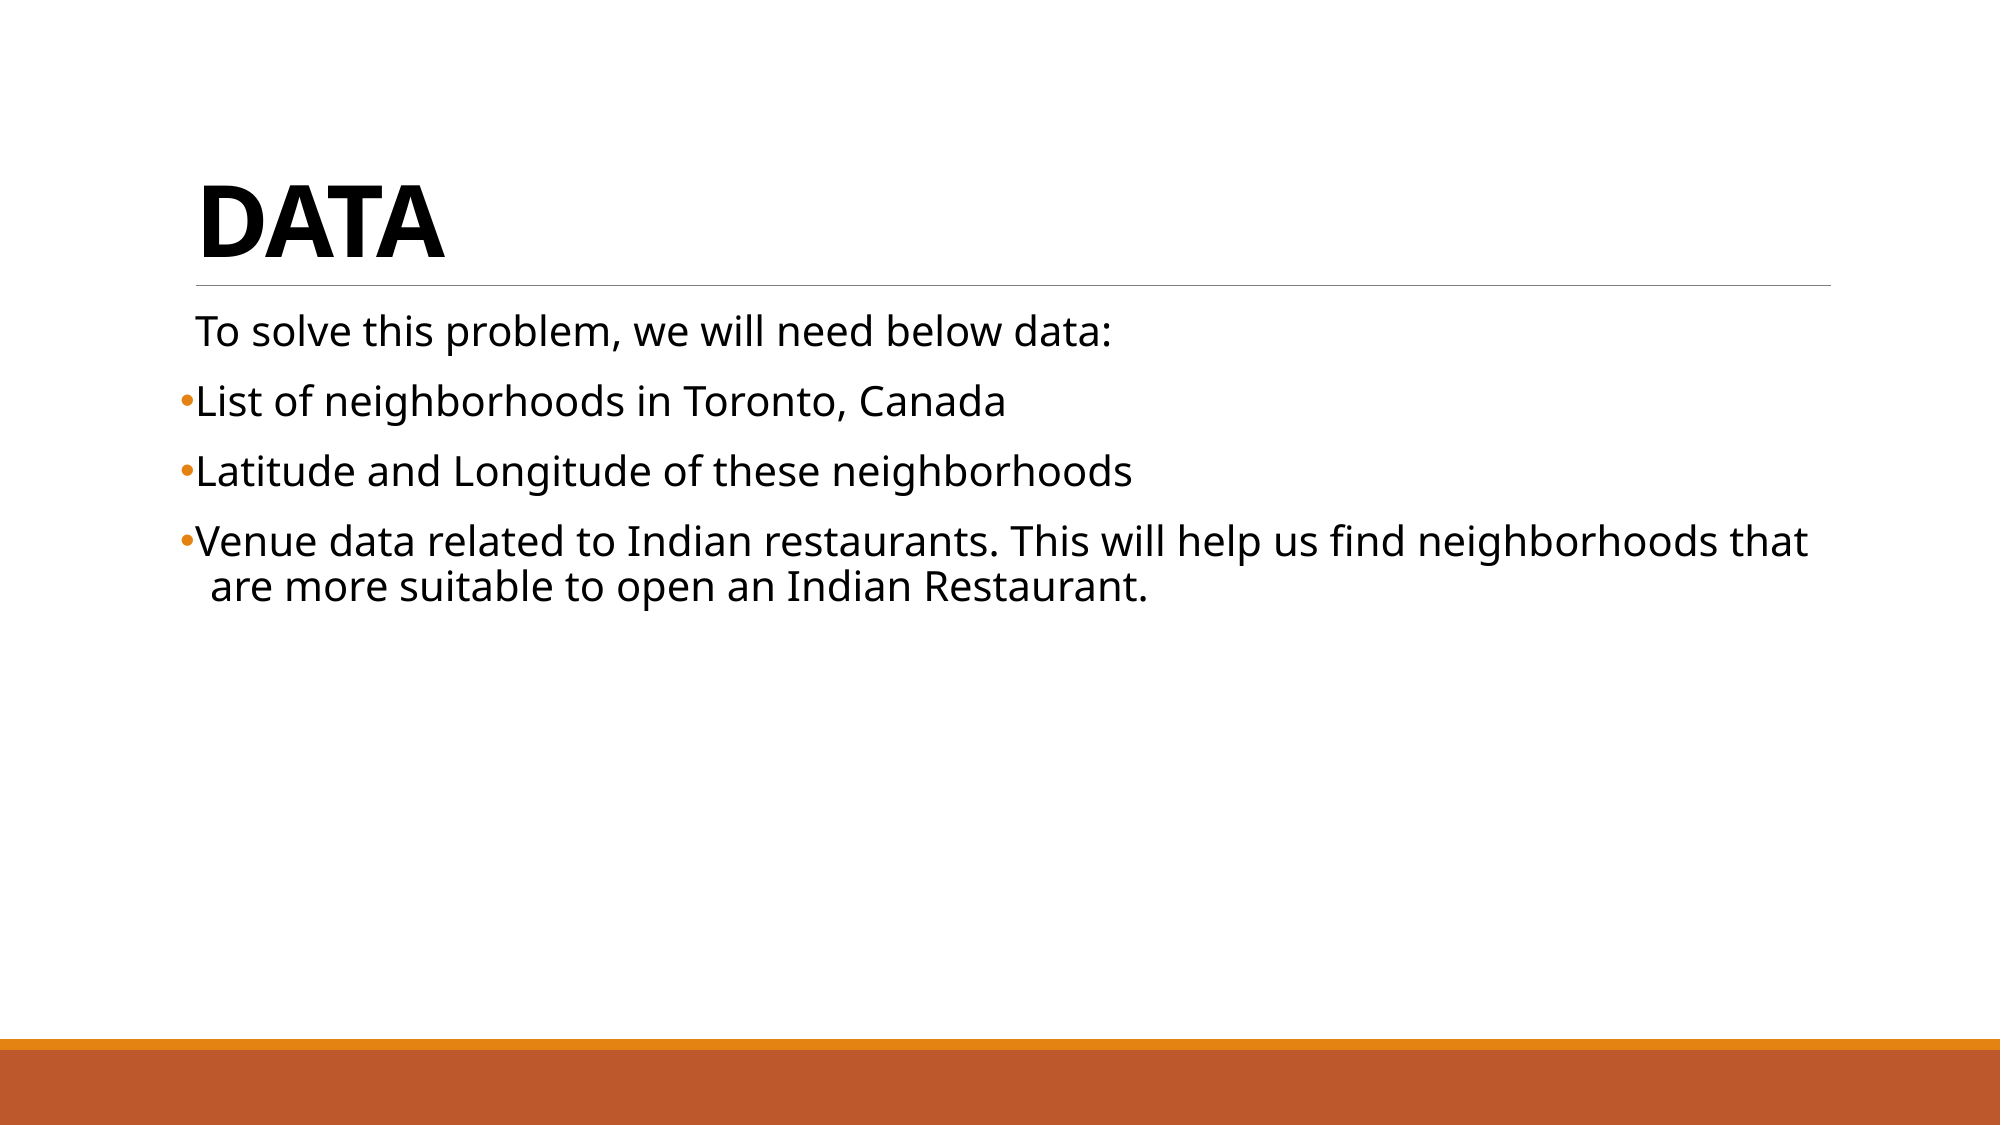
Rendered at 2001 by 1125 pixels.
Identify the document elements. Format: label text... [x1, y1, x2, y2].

title DATA [180, 47, 1831, 286]
list To solve this problem, we will need below data: List of neighborhoods in Toronto, Canada Latitude and Longitude of these neighborhoods Venue data related to Indian restaurants. This will help us find neighborhoods that are more suitable to open an Indian Restaurant. [180, 302, 1831, 963]
